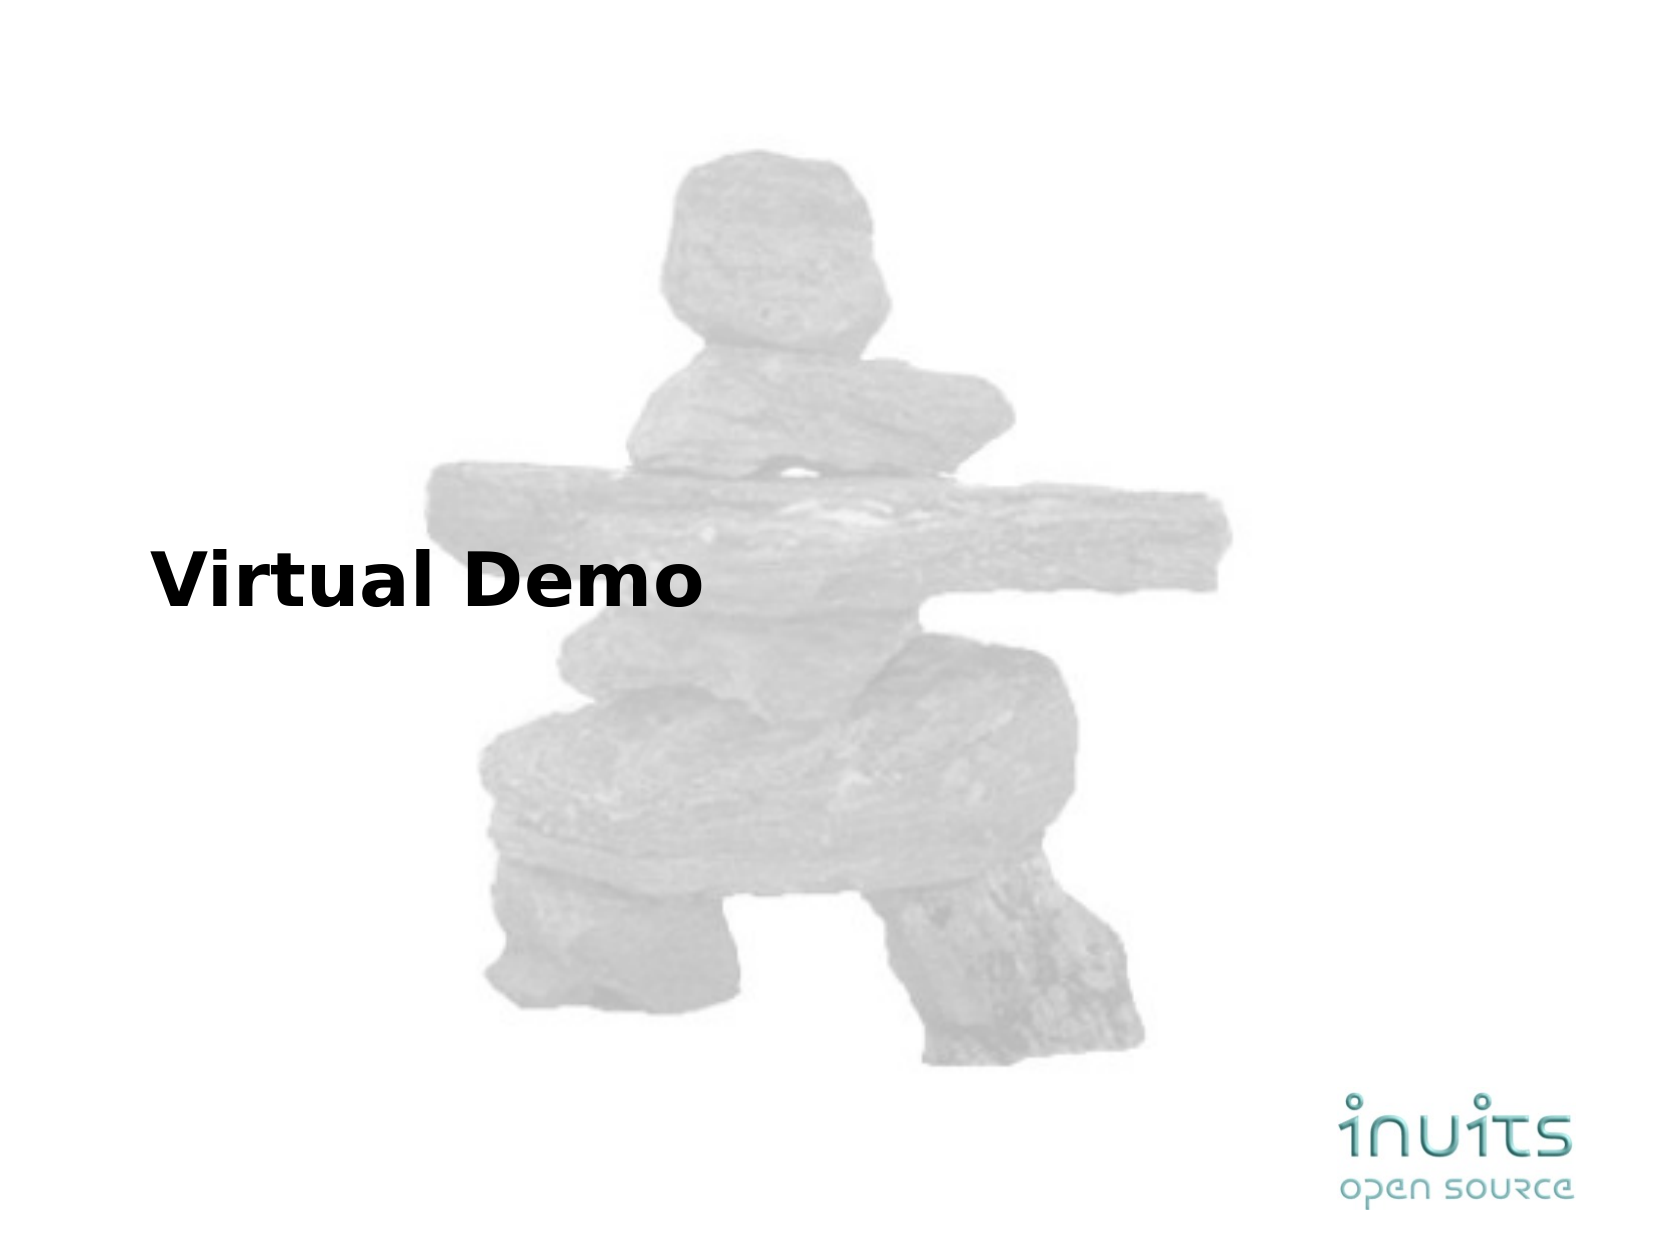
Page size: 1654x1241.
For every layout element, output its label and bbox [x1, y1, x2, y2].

text_box [112, 337, 1654, 1241]
picture [337, 112, 1298, 337]
